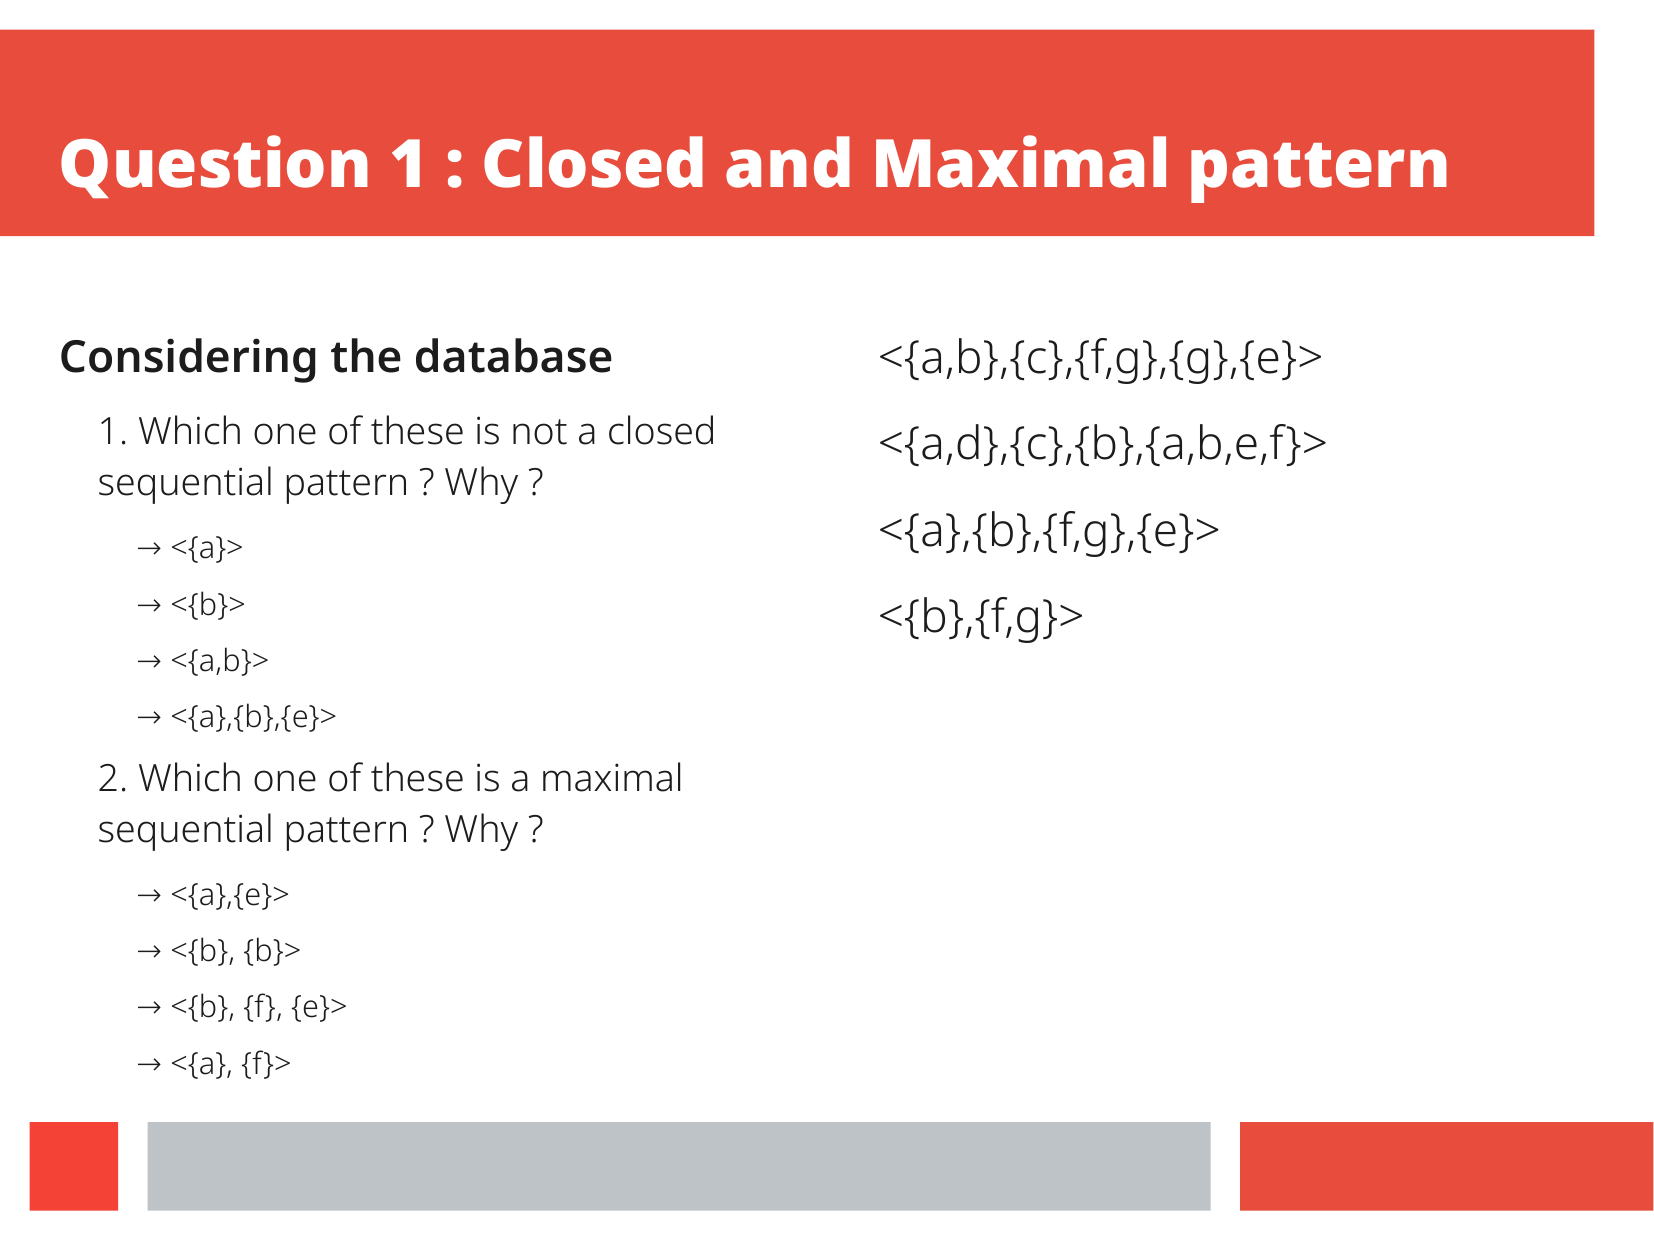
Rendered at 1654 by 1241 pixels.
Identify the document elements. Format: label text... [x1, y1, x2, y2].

list Considering the database 1. Which one of these is not a closed sequential pattern ? Why ? → <{a}> → <{b}> → <{a,b}> → <{a},{b},{e}> 2. Which one of these is a maximal sequential pattern ? Why ? → <{a},{e}> → <{b}, {b}> → <{b}, {f}, {e}> → <{a}, {f}> [59, 324, 794, 1093]
list <{a,b},{c},{f,g},{g},{e}> <{a,d},{c},{b},{a,b,e,f}> <{a},{b},{f,g},{e}> <{b},{f,g}> [830, 324, 1566, 1093]
title Question 1 : Closed and Maximal pattern [59, 59, 1595, 207]
